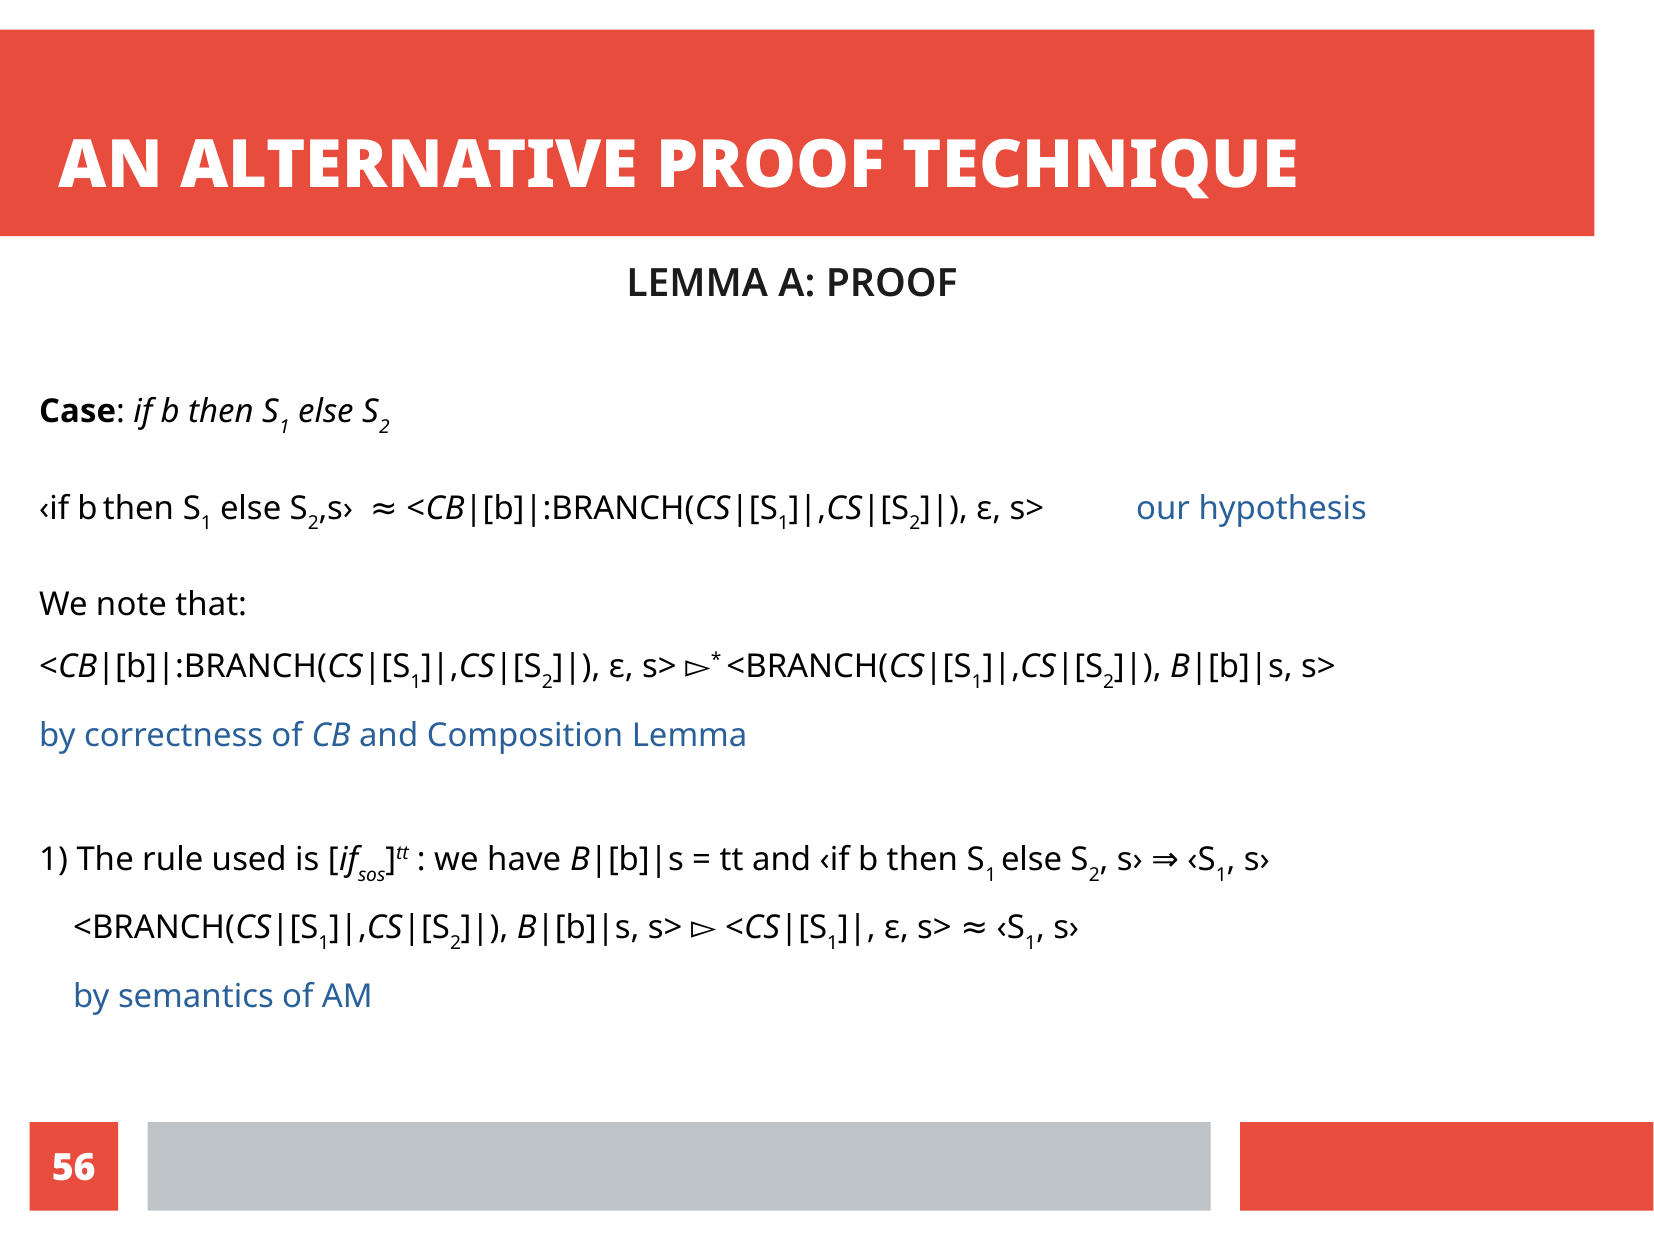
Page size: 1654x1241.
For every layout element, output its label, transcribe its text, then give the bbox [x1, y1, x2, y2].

title AN ALTERNATIVE PROOF TECHNIQUE [59, 59, 1595, 207]
list LEMMA A: PROOF Case: if b then S1 else S2 ‹if b then S1 else S2,s› ≈ <CB|[b]|:BRANCH(CS|[S1]|,CS|[S2]|), ε, s> our hypothesis We note that: <CB|[b]|:BRANCH(CS|[S1]|,CS|[S2]|), ε, s> ▻* <BRANCH(CS|[S1]|,CS|[S2]|), B|[b]|s, s> by correctness of CB and Composition Lemma 1) The rule used is [ifsos]tt : we have B|[b]|s = tt and ‹if b then S1 else S2, s› ⇒ ‹S1, s› <BRANCH(CS|[S1]|,CS|[S2]|), B|[b]|s, s> ▻ <CS|[S1]|, ε, s> ≈ ‹S1, s› by semantics of AM [39, 255, 1546, 1023]
